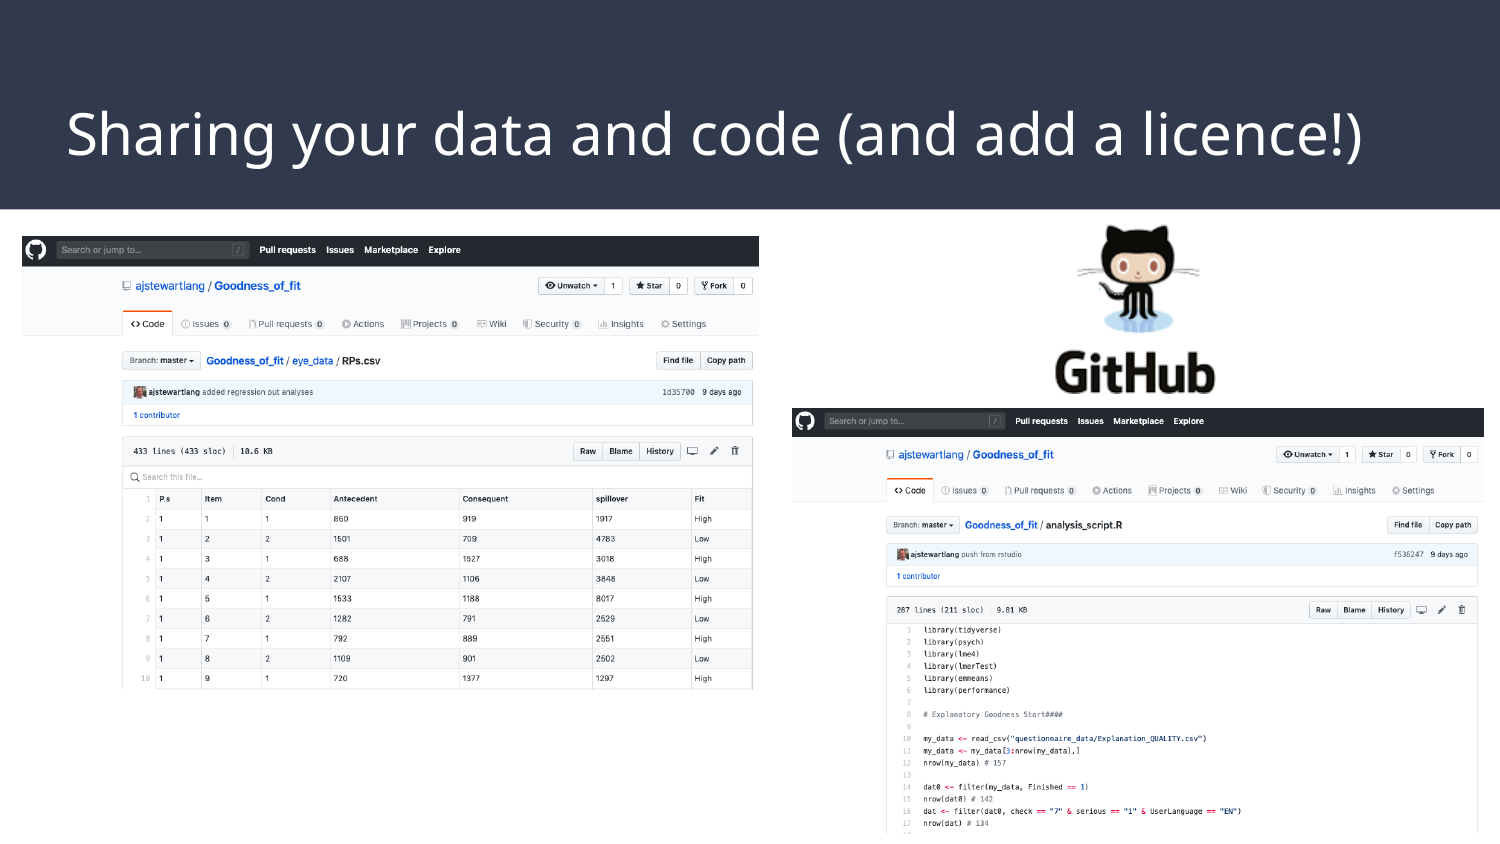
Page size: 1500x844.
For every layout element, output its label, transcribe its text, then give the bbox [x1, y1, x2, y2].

picture [792, 408, 1484, 834]
picture [22, 236, 759, 690]
title Sharing your data and code (and add a licence!) [51, 82, 1449, 185]
picture [953, 219, 1323, 394]
